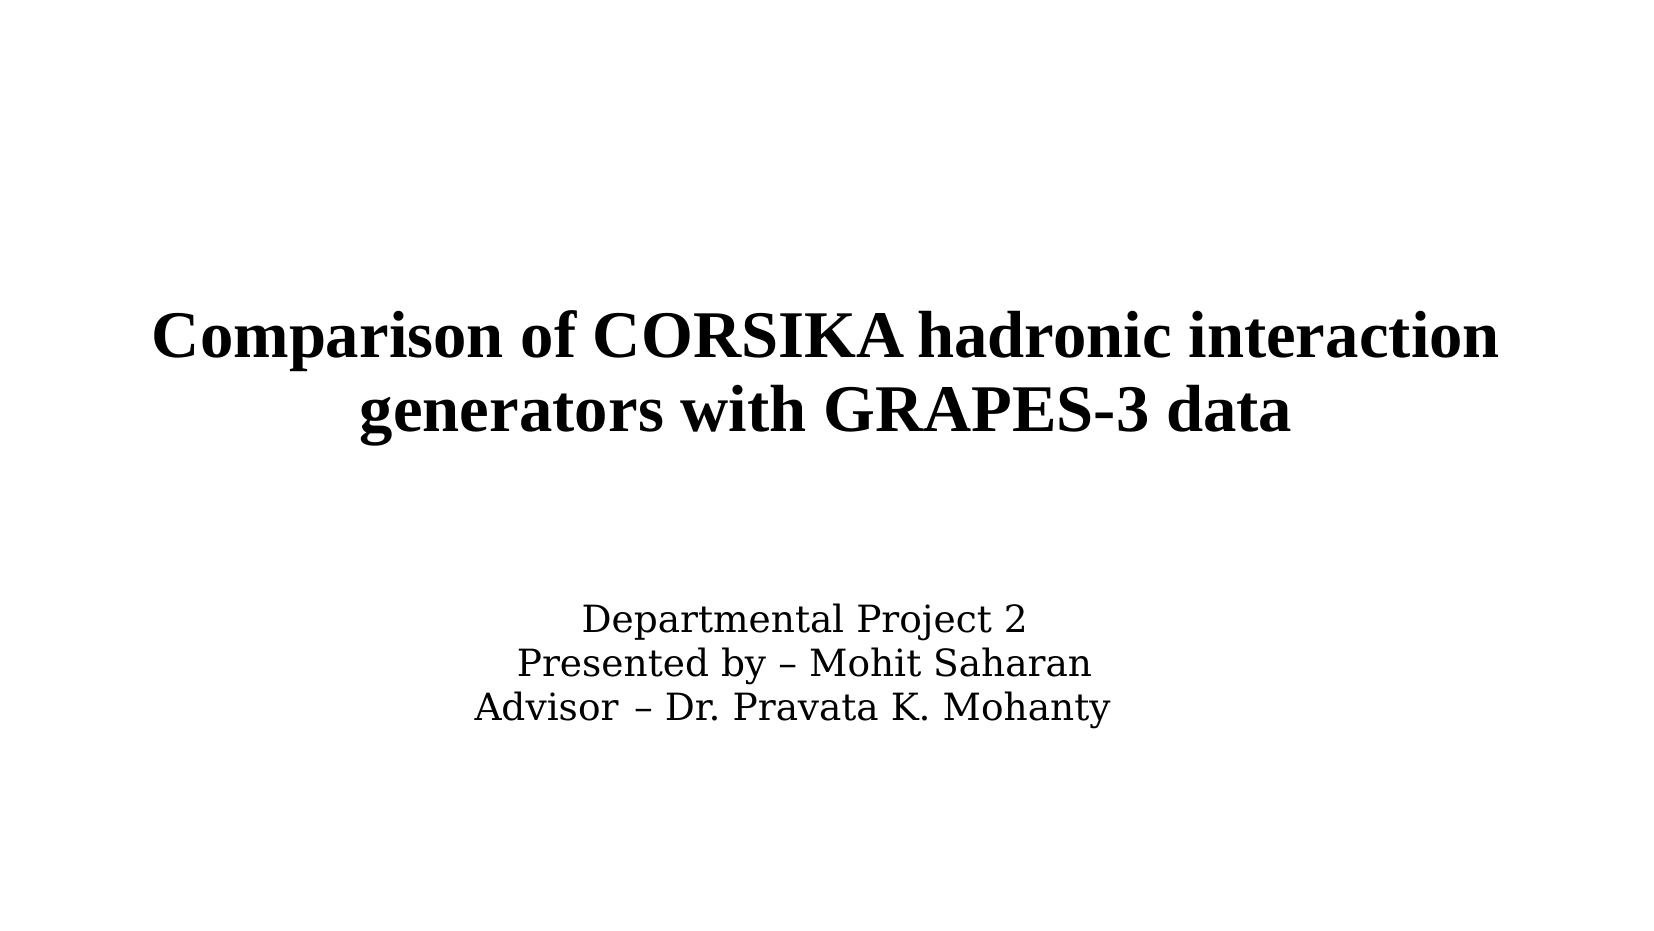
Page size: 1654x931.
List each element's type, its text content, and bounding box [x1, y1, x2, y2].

title Departmental Project 2 Presented by – Mohit Saharan Advisor – Dr. Pravata K. Mohanty [229, 642, 1381, 741]
subtitle Comparison of CORSIKA hadronic interaction generators with GRAPES-3 data [82, 102, 1571, 642]
